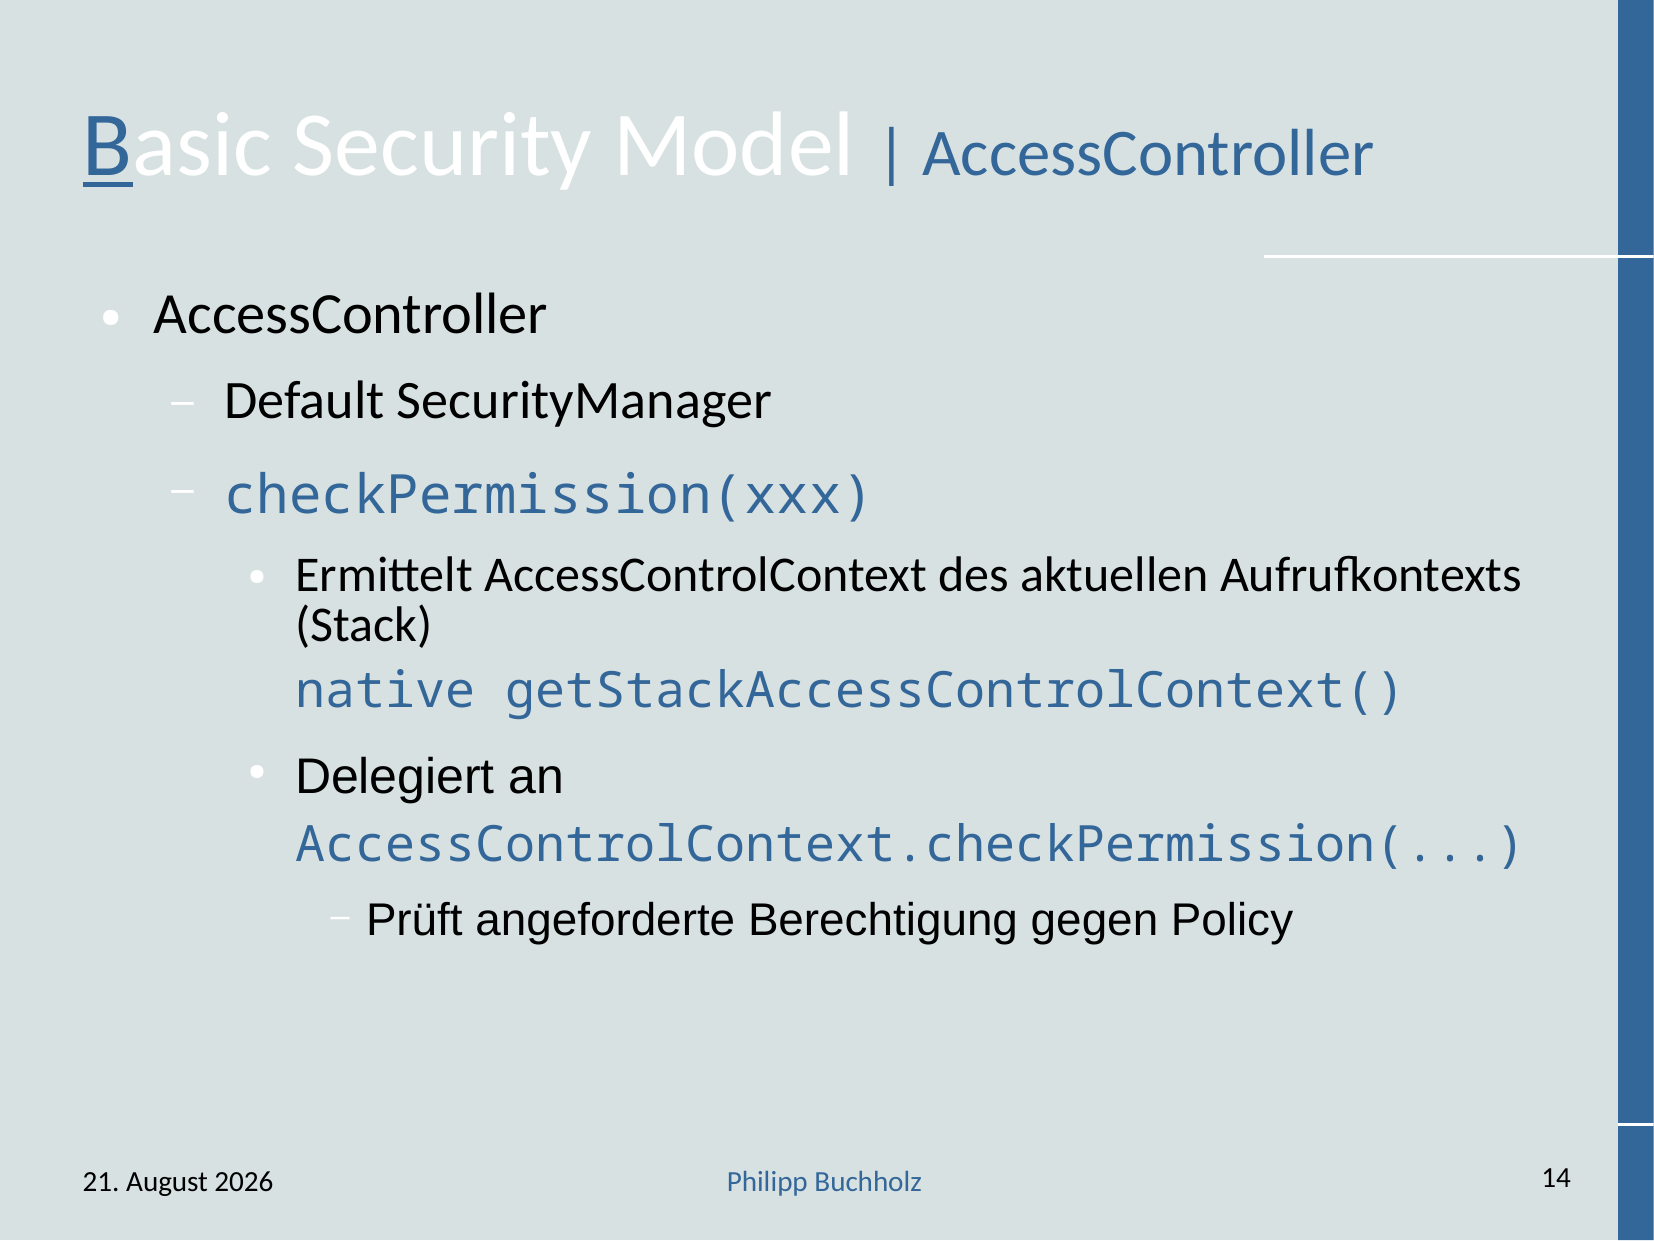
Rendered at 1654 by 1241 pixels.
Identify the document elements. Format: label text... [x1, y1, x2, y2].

title Basic Security Model | AccessController [82, 0, 1571, 290]
list AccessController Default SecurityManager checkPermission(xxx) Ermittelt AccessControlContext des aktuellen Aufrufkontexts (Stack) native getStackAccessControlContext() Delegiert an AccessControlContext.checkPermission(...) Prüft angeforderte Berechtigung gegen Policy [82, 290, 1571, 1109]
